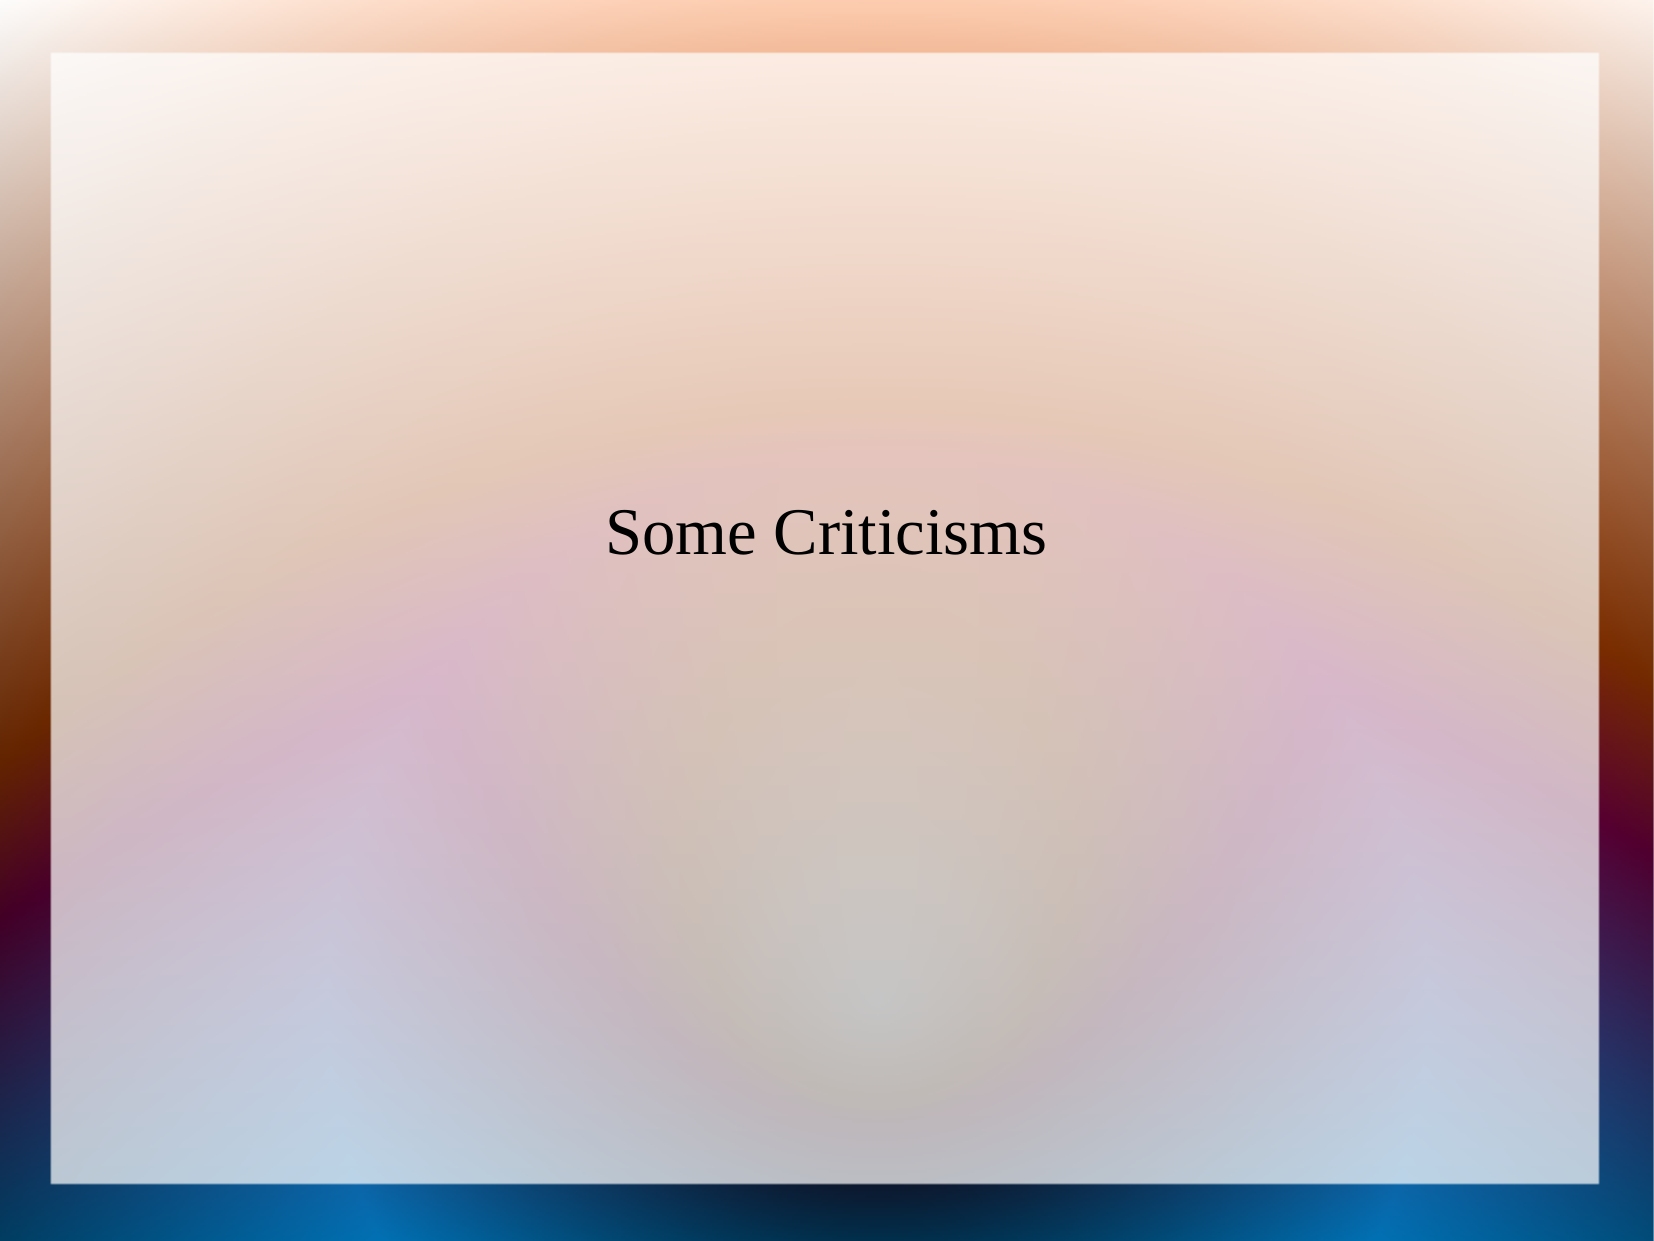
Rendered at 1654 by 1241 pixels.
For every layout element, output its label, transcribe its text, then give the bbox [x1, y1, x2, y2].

picture [0, 0, 1654, 1241]
subtitle Some Criticisms [82, 55, 1571, 1010]
